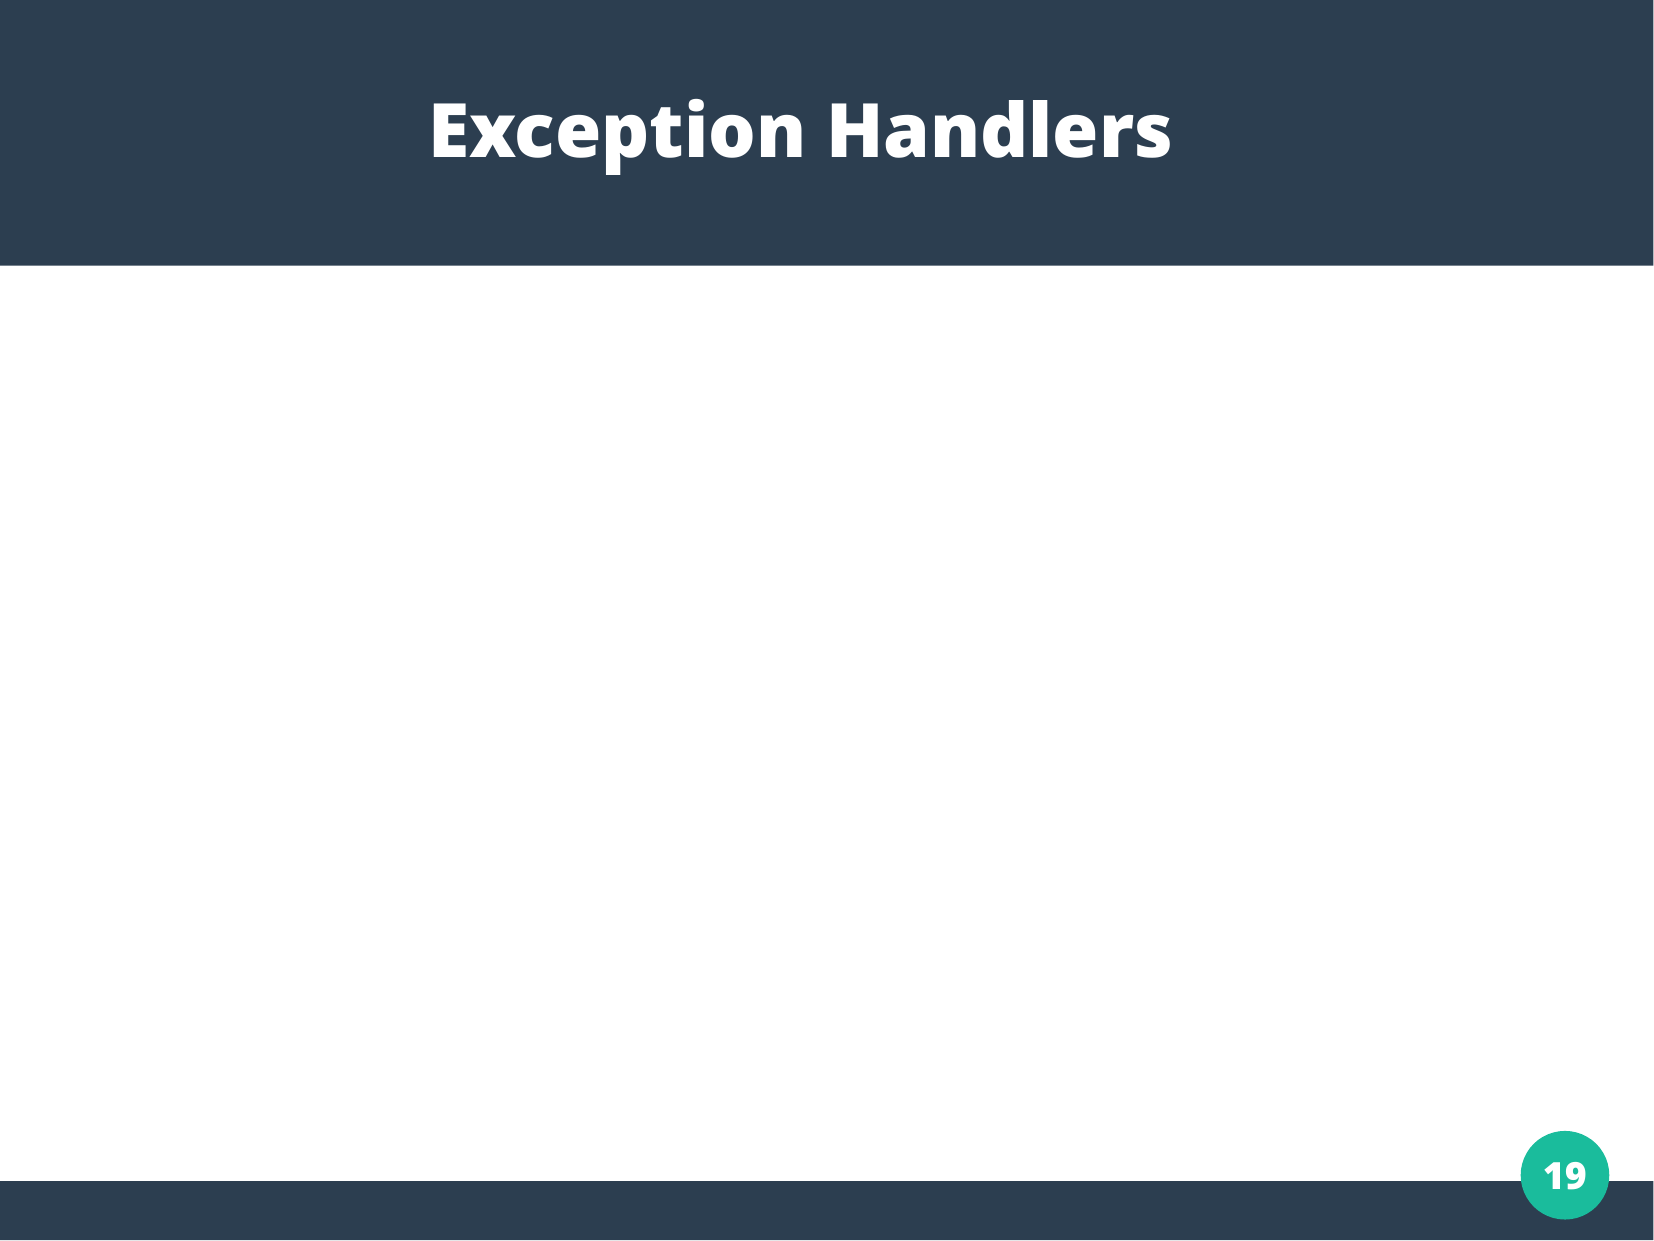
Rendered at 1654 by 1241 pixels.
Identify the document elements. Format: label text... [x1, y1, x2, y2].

title Exception Handlers [59, 49, 1595, 207]
